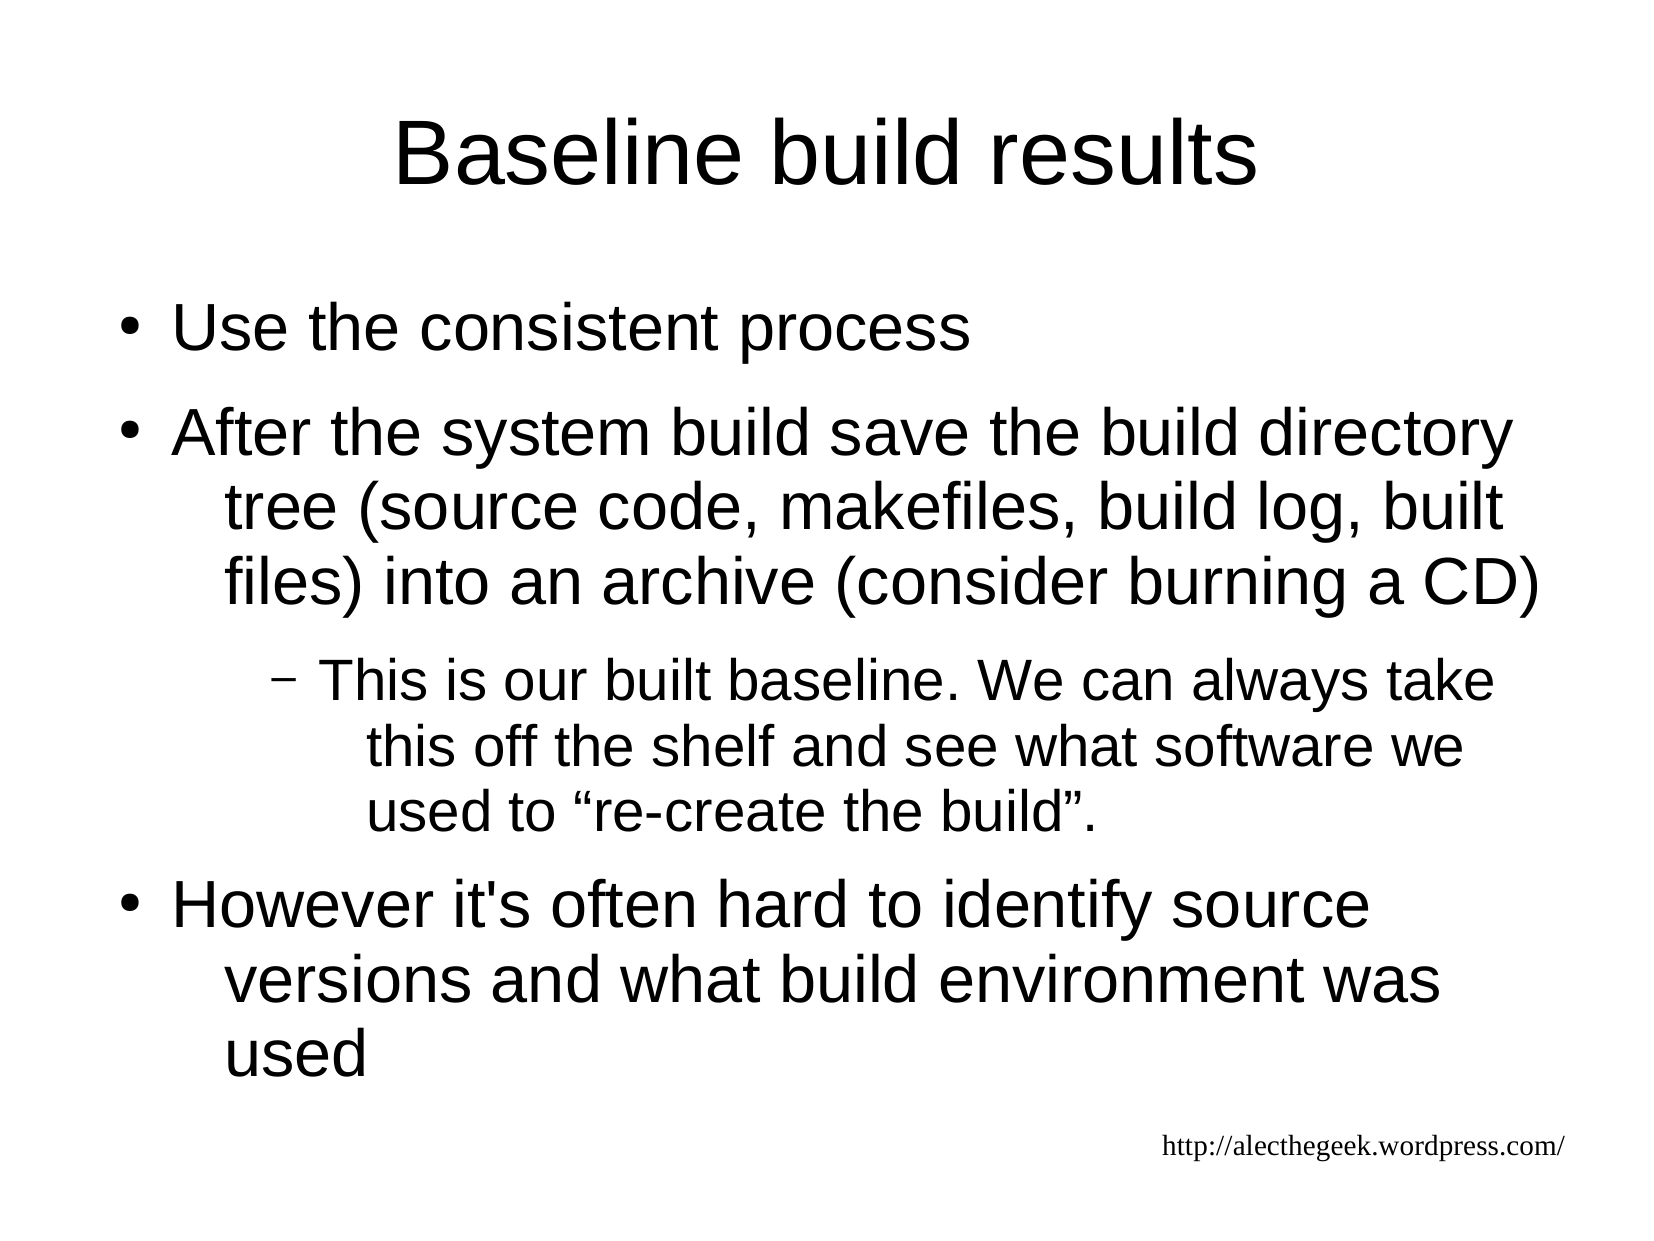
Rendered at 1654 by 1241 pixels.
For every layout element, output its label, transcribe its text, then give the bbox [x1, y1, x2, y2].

list Use the consistent process After the system build save the build directory tree (source code, makefiles, build log, built files) into an archive (consider burning a CD) This is our built baseline. We can always take this off the shelf and see what software we used to “re-create the build”. However it's often hard to identify source versions and what build environment was used [82, 290, 1571, 1109]
title Baseline build results [82, 49, 1571, 257]
